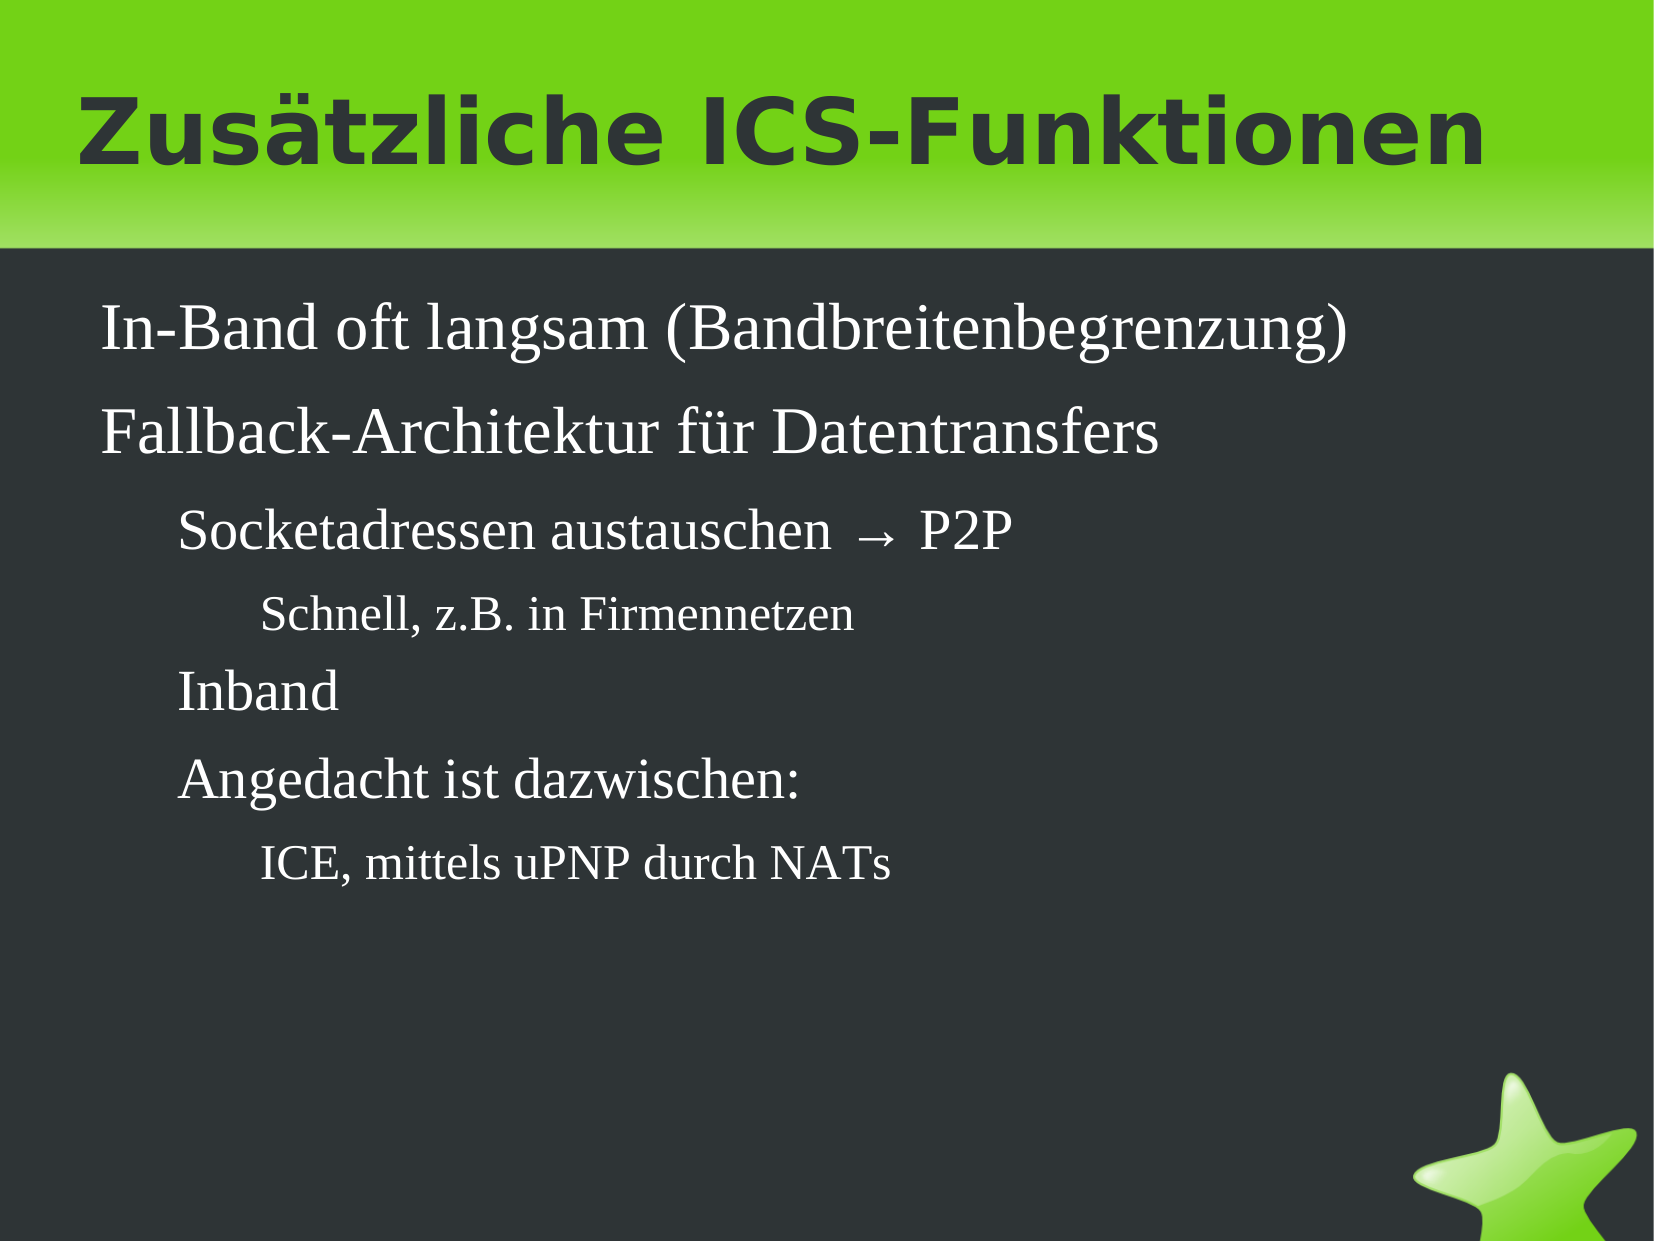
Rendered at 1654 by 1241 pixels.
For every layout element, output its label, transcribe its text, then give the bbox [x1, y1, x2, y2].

list In-Band oft langsam (Bandbreitenbegrenzung) Fallback-Architektur für Datentransfers Socketadressen austauschen → P2P Schnell, z.B. in Firmennetzen Inband Angedacht ist dazwischen: ICE, mittels uPNP durch NATs [82, 290, 1571, 1094]
picture [0, 0, 1654, 1241]
title Zusätzliche ICS-Funktionen [76, 36, 1565, 229]
